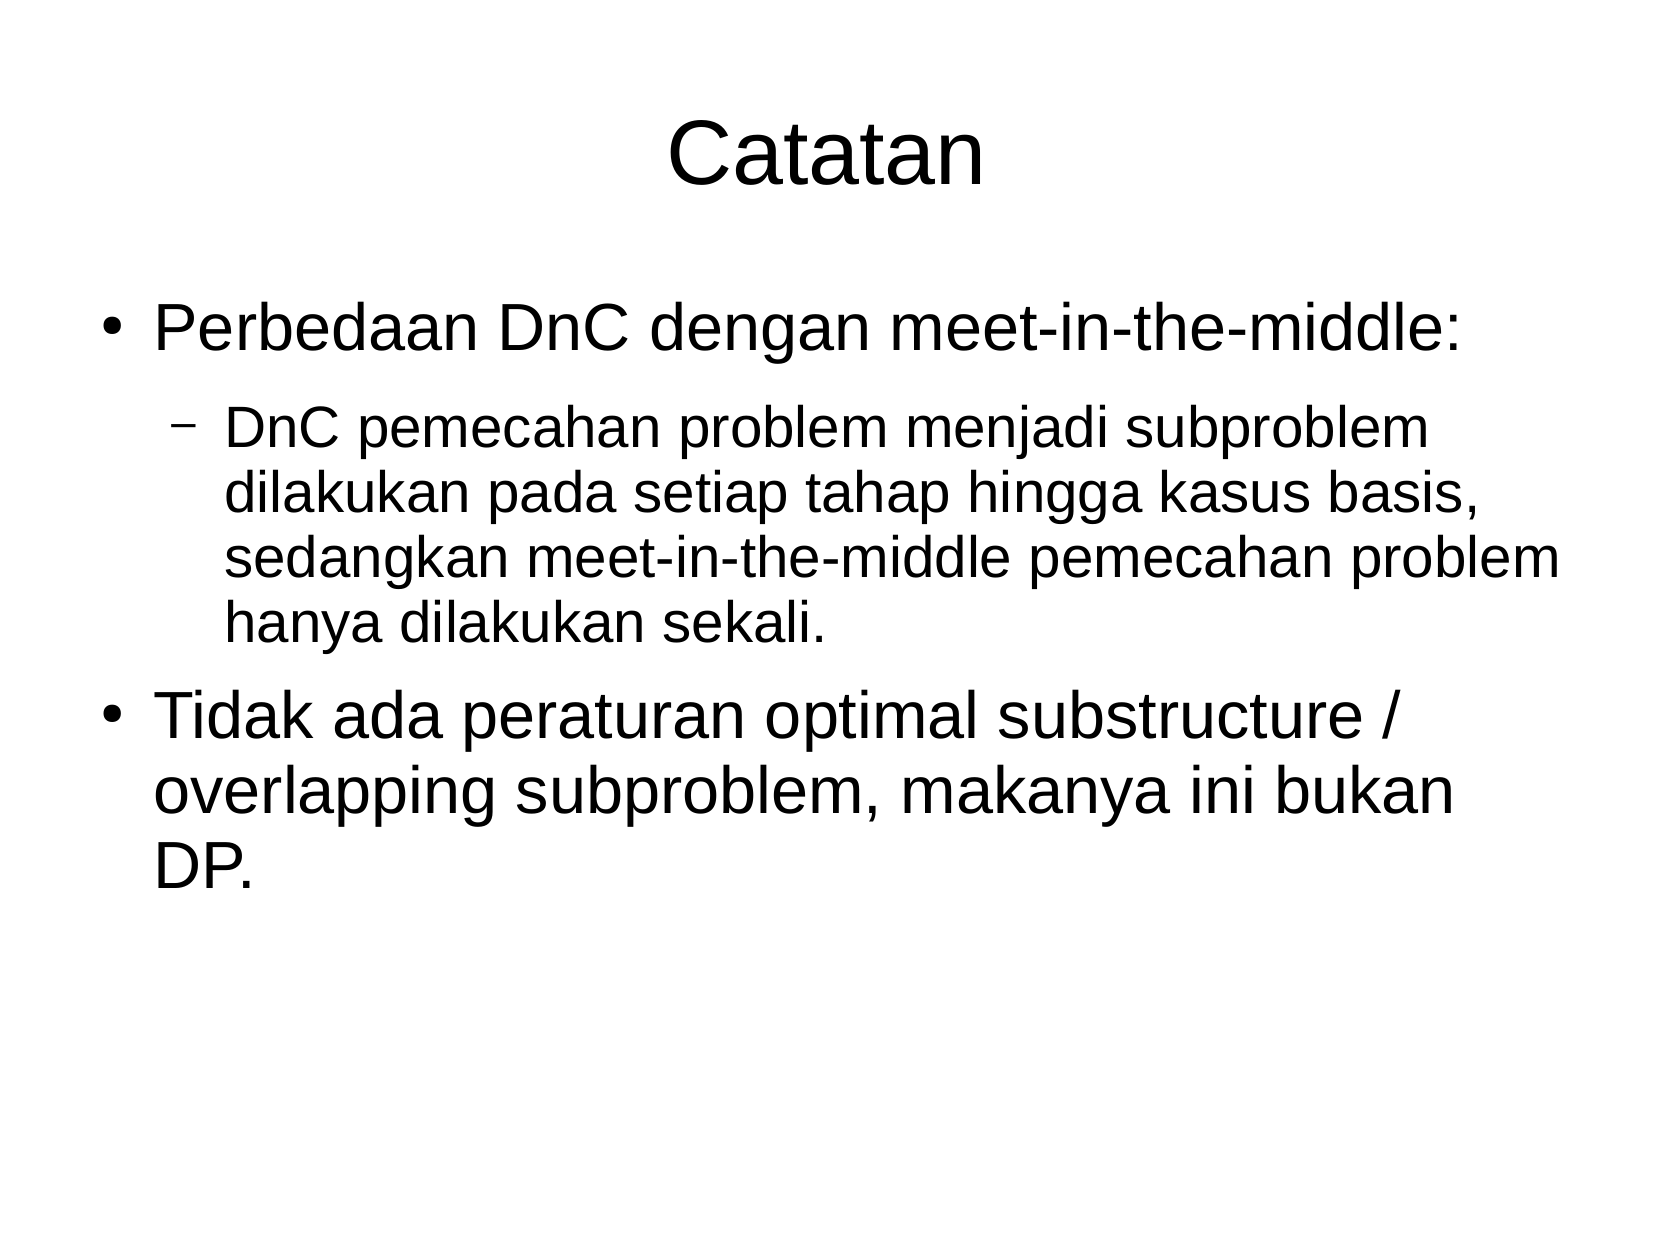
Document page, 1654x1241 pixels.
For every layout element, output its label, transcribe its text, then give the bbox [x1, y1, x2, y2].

list Perbedaan DnC dengan meet-in-the-middle: DnC pemecahan problem menjadi subproblem dilakukan pada setiap tahap hingga kasus basis, sedangkan meet-in-the-middle pemecahan problem hanya dilakukan sekali. Tidak ada peraturan optimal substructure / overlapping subproblem, makanya ini bukan DP. [82, 290, 1571, 1010]
title Catatan [82, 49, 1571, 257]
